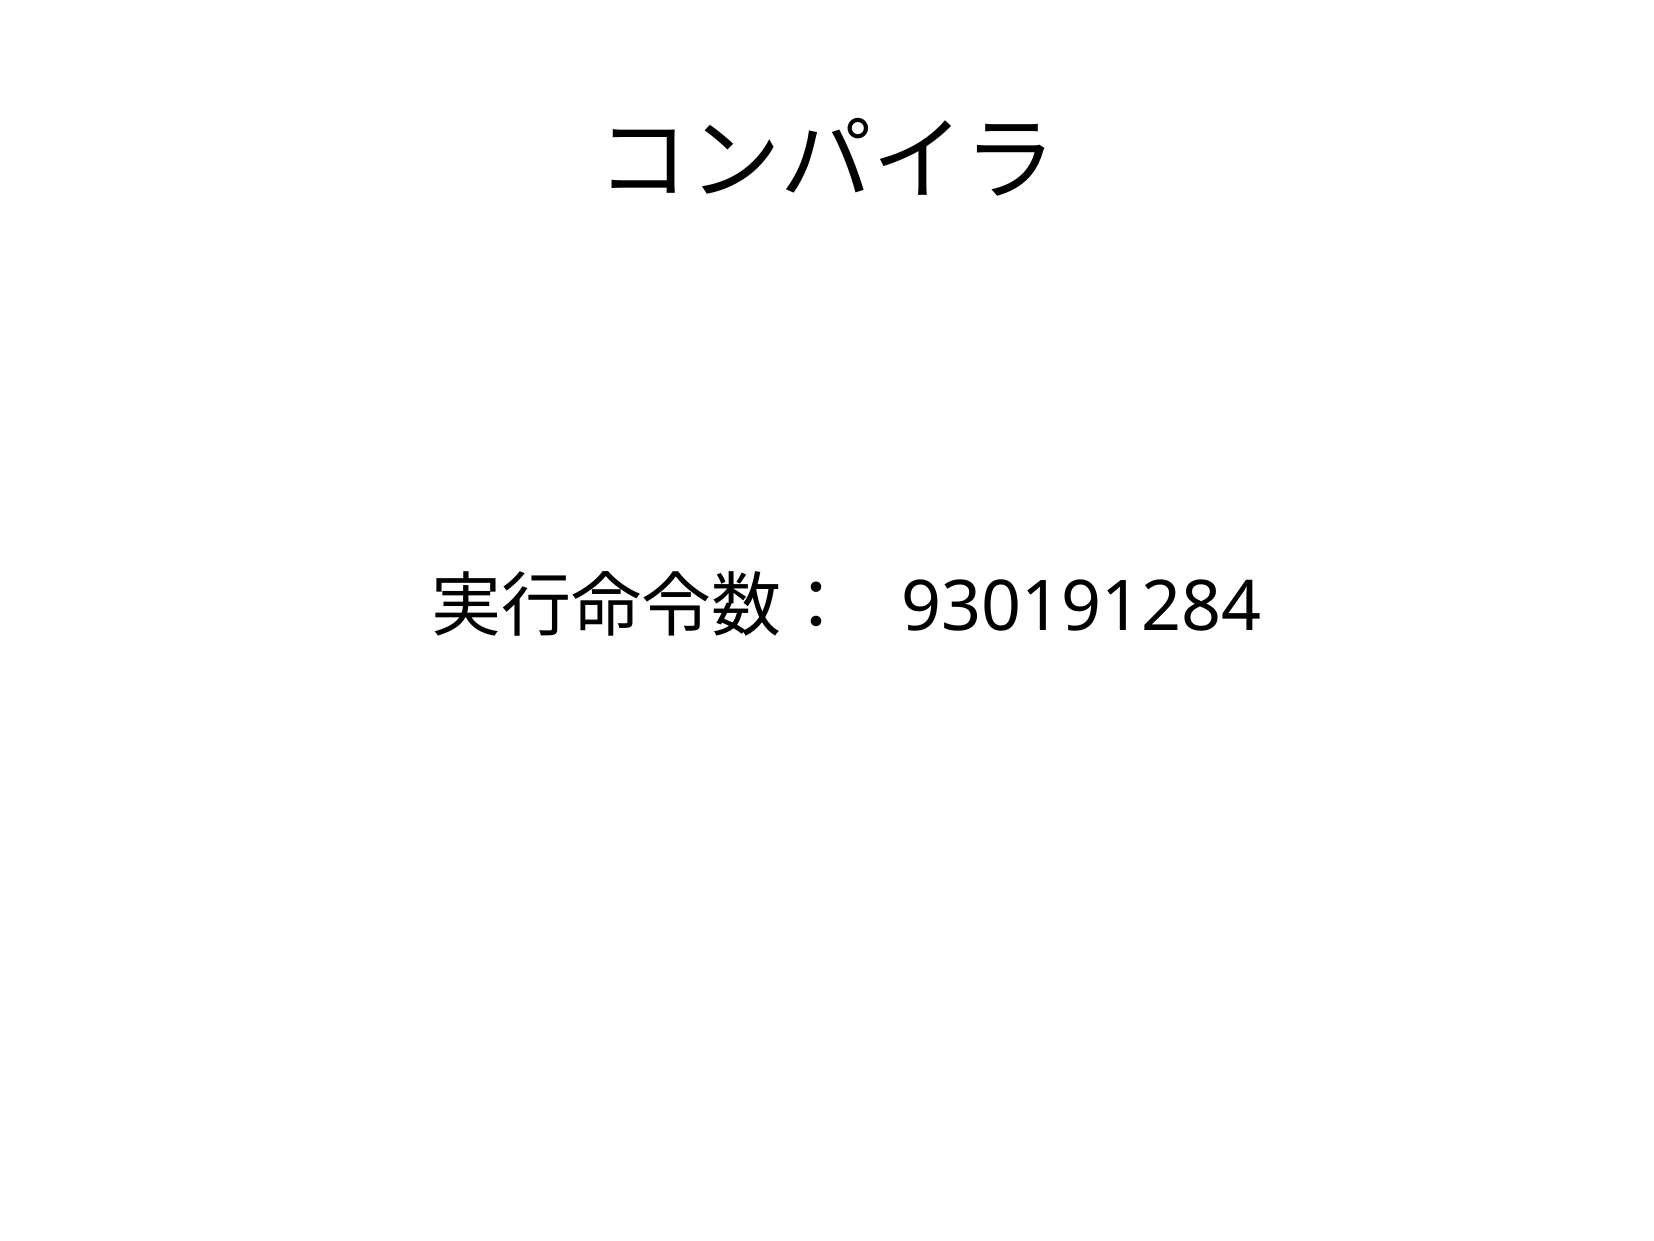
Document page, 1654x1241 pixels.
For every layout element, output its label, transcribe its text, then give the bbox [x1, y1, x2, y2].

list 実行命令数： 930191284 [82, 549, 1571, 654]
title コンパイラ [82, 49, 1571, 257]
